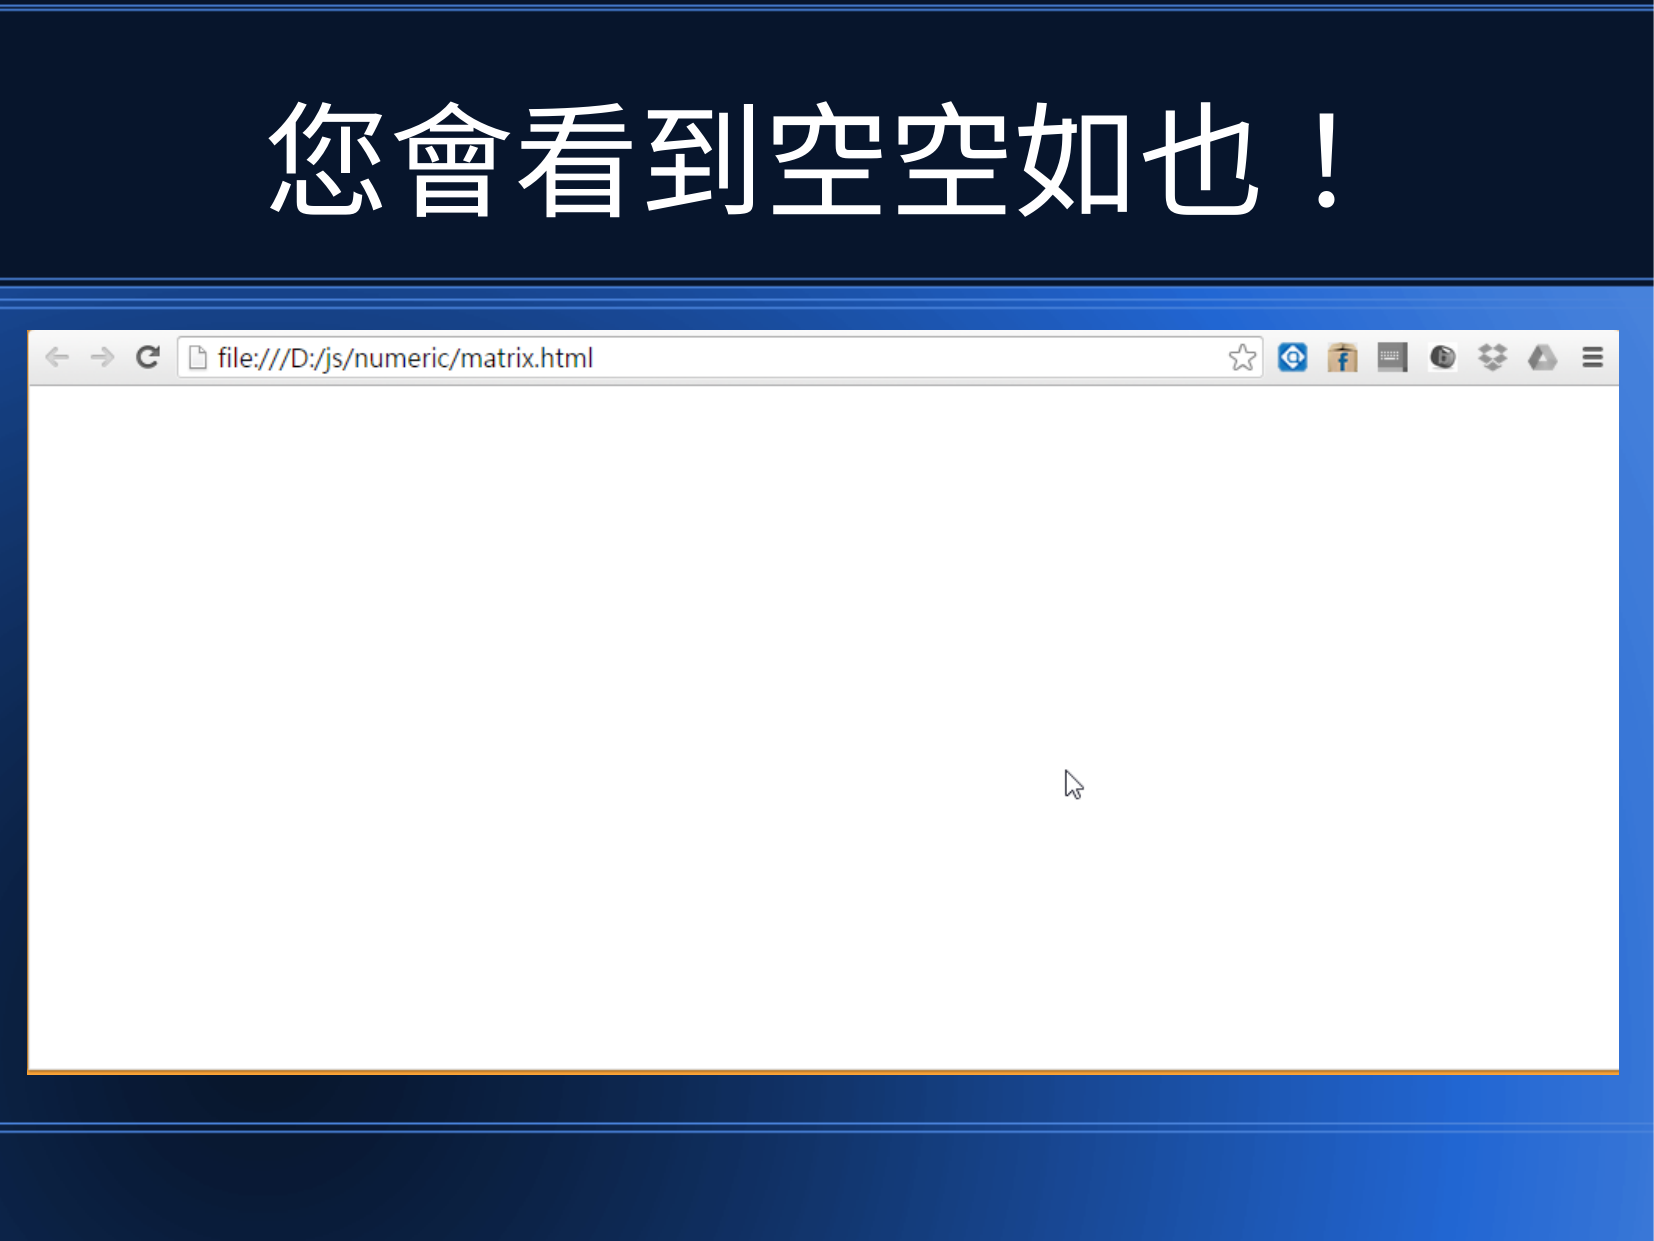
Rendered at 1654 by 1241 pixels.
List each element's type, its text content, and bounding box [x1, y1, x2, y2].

title 您會看到空空如也！ [82, 49, 1571, 257]
picture [0, 0, 1654, 1241]
